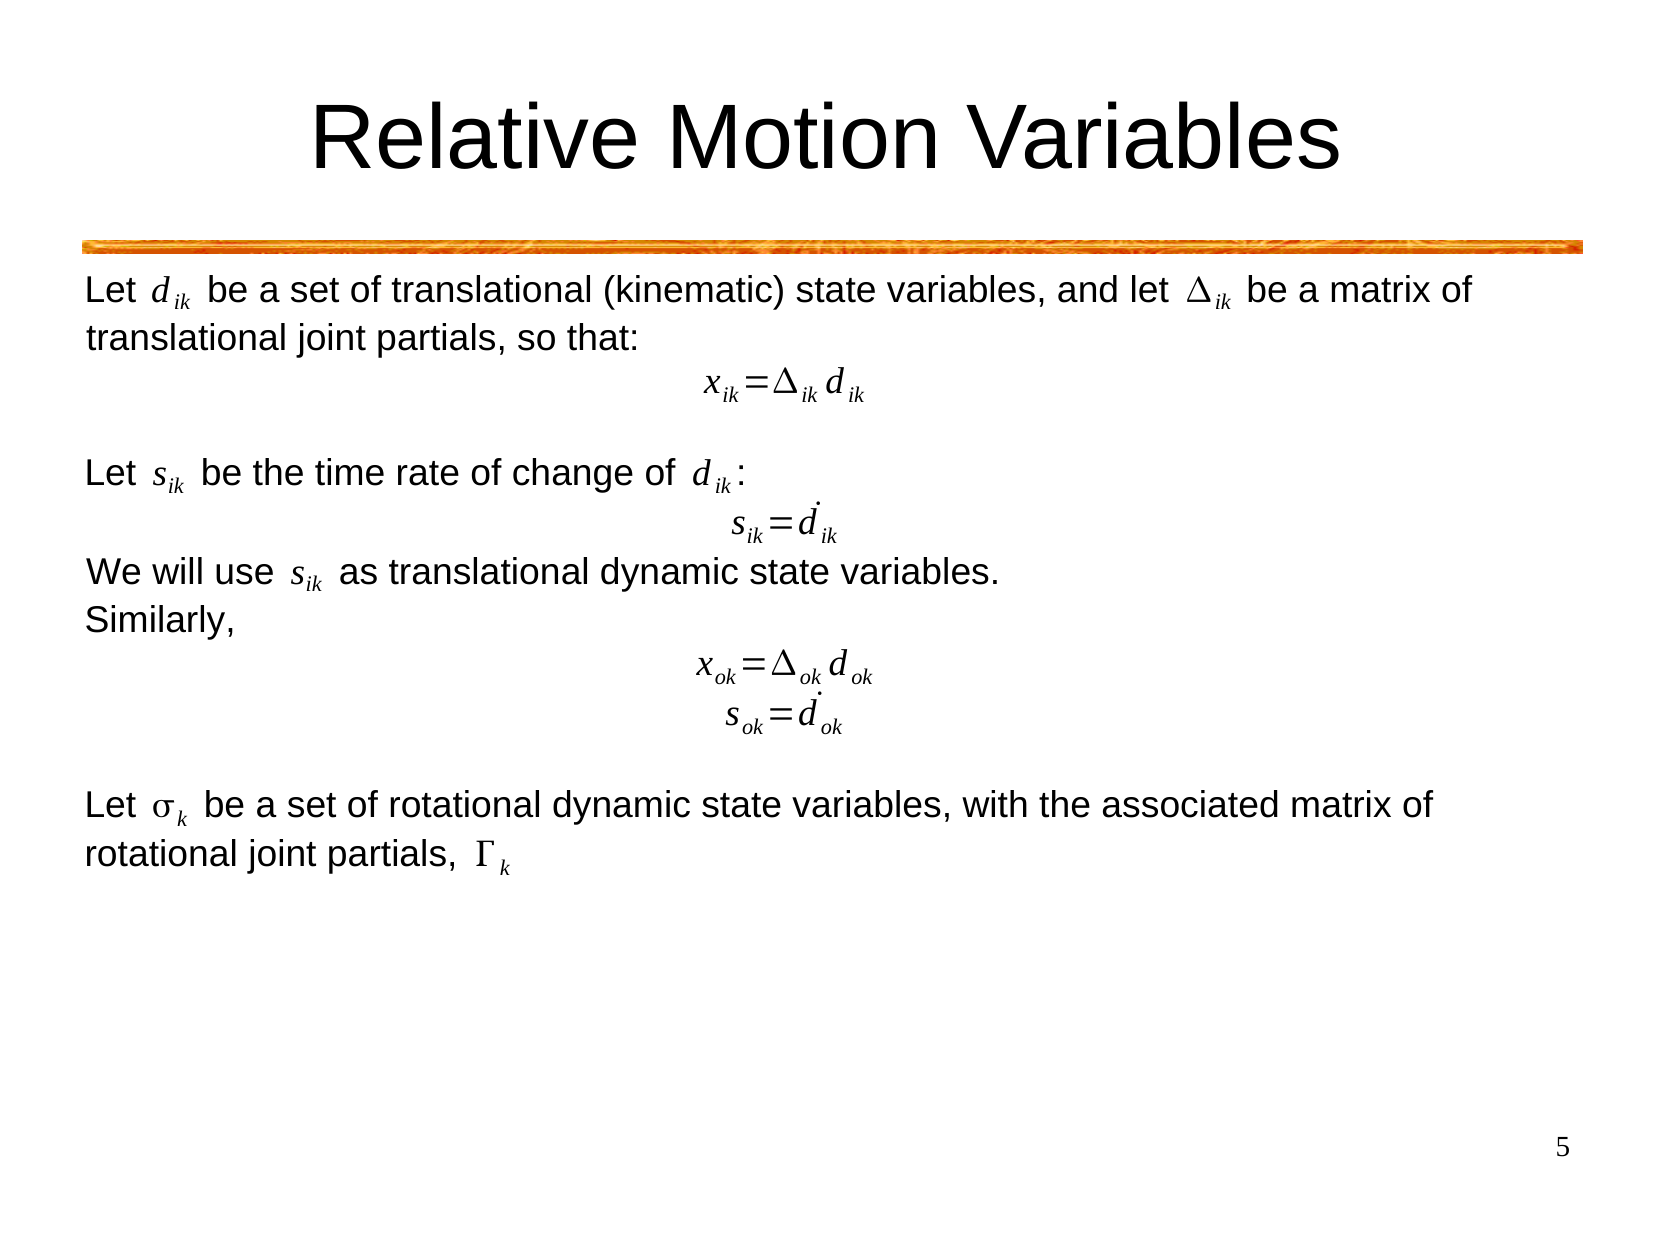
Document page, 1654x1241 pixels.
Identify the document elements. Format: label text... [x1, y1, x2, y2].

title Relative Motion Variables [82, 56, 1571, 218]
chart [78, 267, 1490, 880]
picture [82, 240, 1583, 254]
